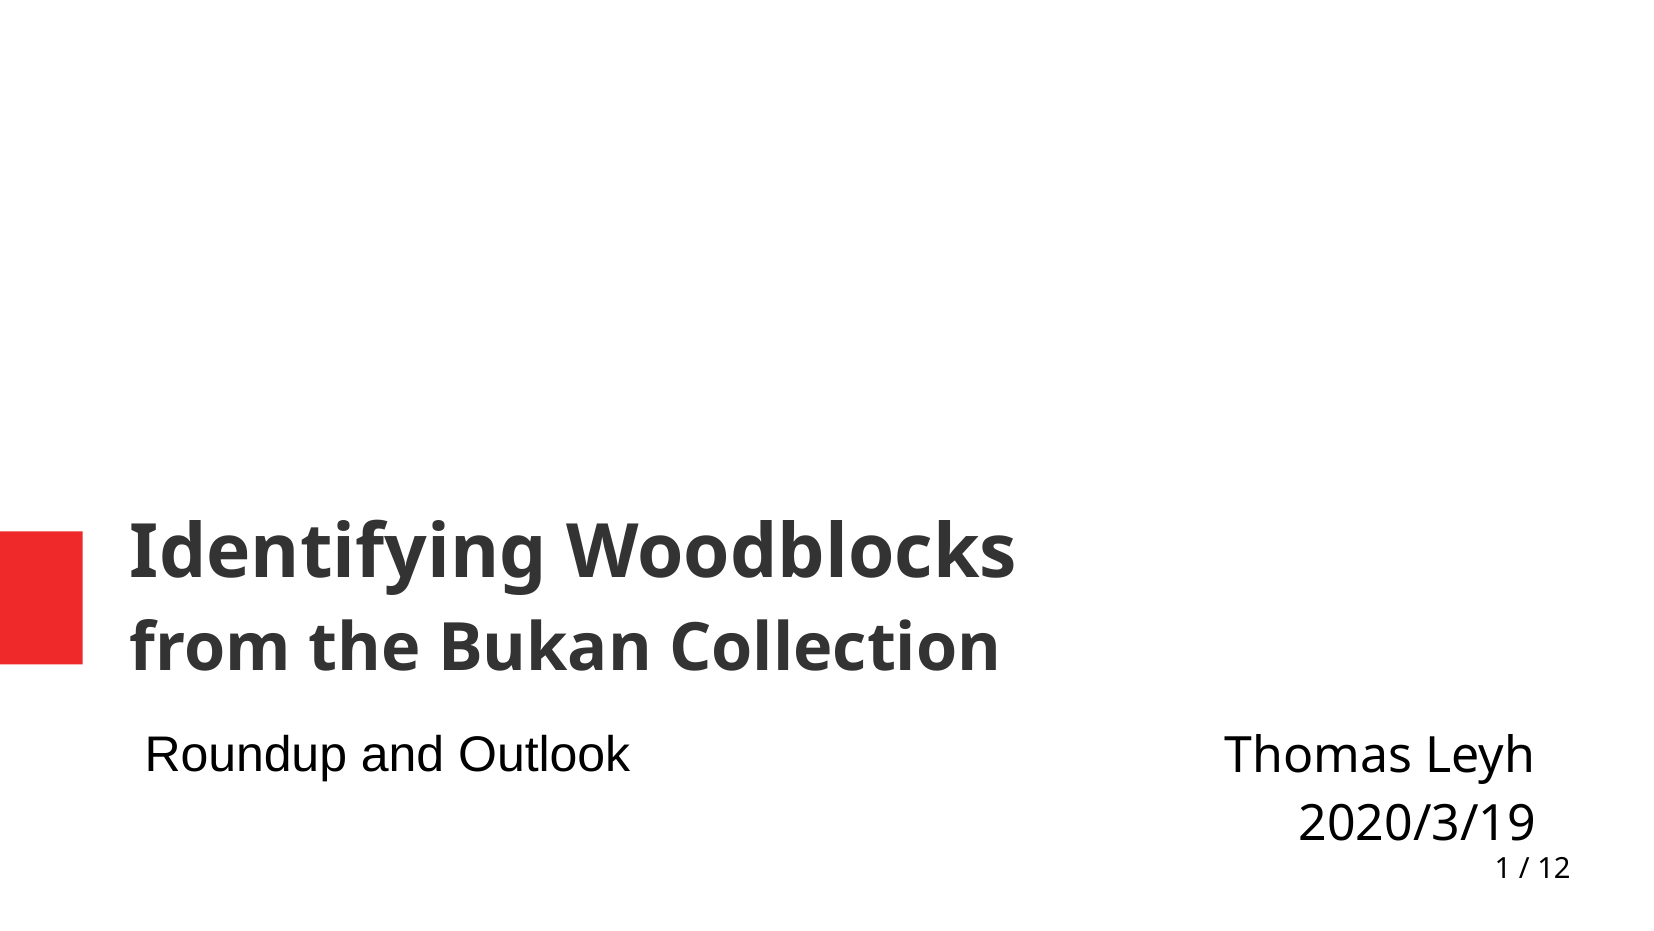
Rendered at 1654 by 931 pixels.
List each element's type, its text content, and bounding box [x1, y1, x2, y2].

subtitle Thomas Leyh 2020/3/19 [129, 718, 1536, 856]
text_box Roundup and Outlook [129, 718, 646, 790]
title Identifying Woodblocks from the Bukan Collection [129, 496, 1536, 691]
